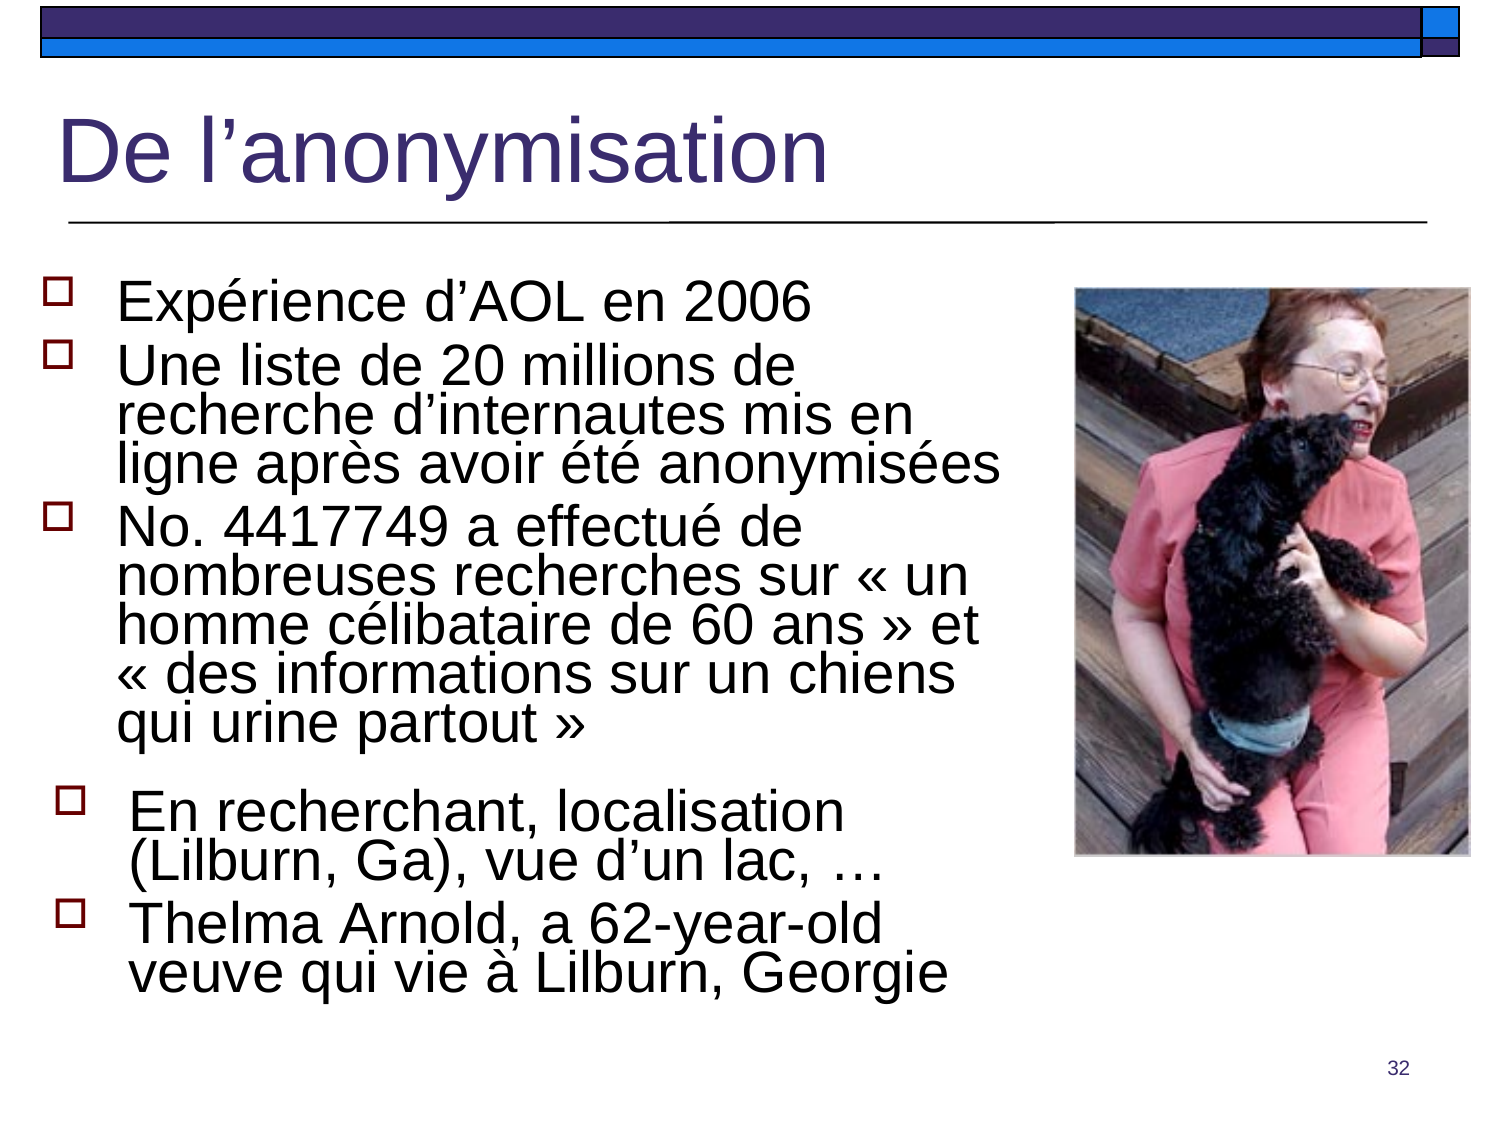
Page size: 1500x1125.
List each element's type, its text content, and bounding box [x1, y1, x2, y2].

picture [1074, 287, 1471, 857]
text_box De l’anonymisation [41, 78, 1459, 209]
text_box En recherchant, localisation (Lilburn, Ga), vue d’un lac, … Thelma Arnold, a 62-year-old veuve qui vie à Lilburn, Georgie [37, 699, 1059, 1125]
text_box Expérience d’AOL en 2006 Une liste de 20 millions de recherche d’internautes mis en ligne après avoir été anonymisées No. 4417749 a effectué de nombreuses recherches sur « un homme célibataire de 60 ans » et « des informations sur un chiens qui urine partout » [24, 275, 1046, 1055]
text_box <numéro> [1112, 1046, 1426, 1101]
